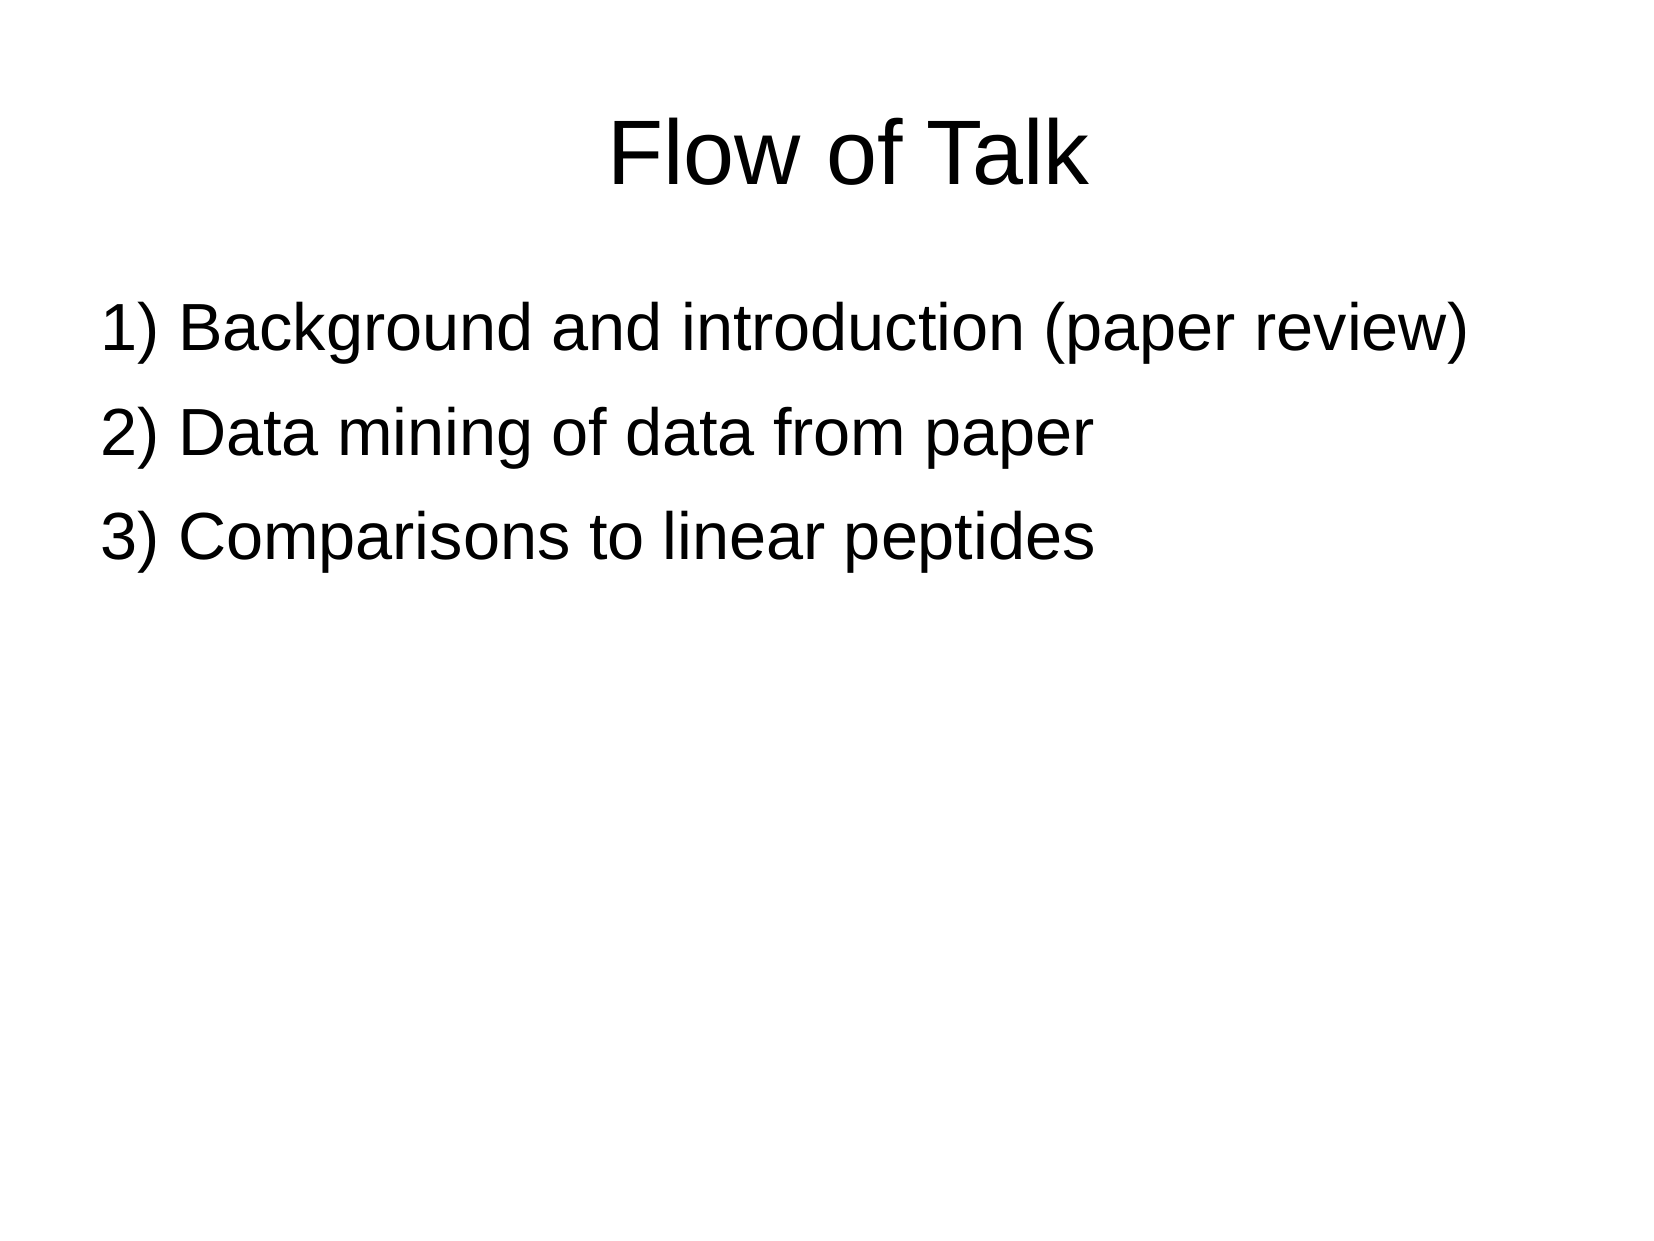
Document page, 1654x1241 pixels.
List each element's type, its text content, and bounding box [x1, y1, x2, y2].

title Flow of Talk [105, 49, 1594, 257]
list Background and introduction (paper review) Data mining of data from paper Comparisons to linear peptides [82, 290, 1571, 1010]
